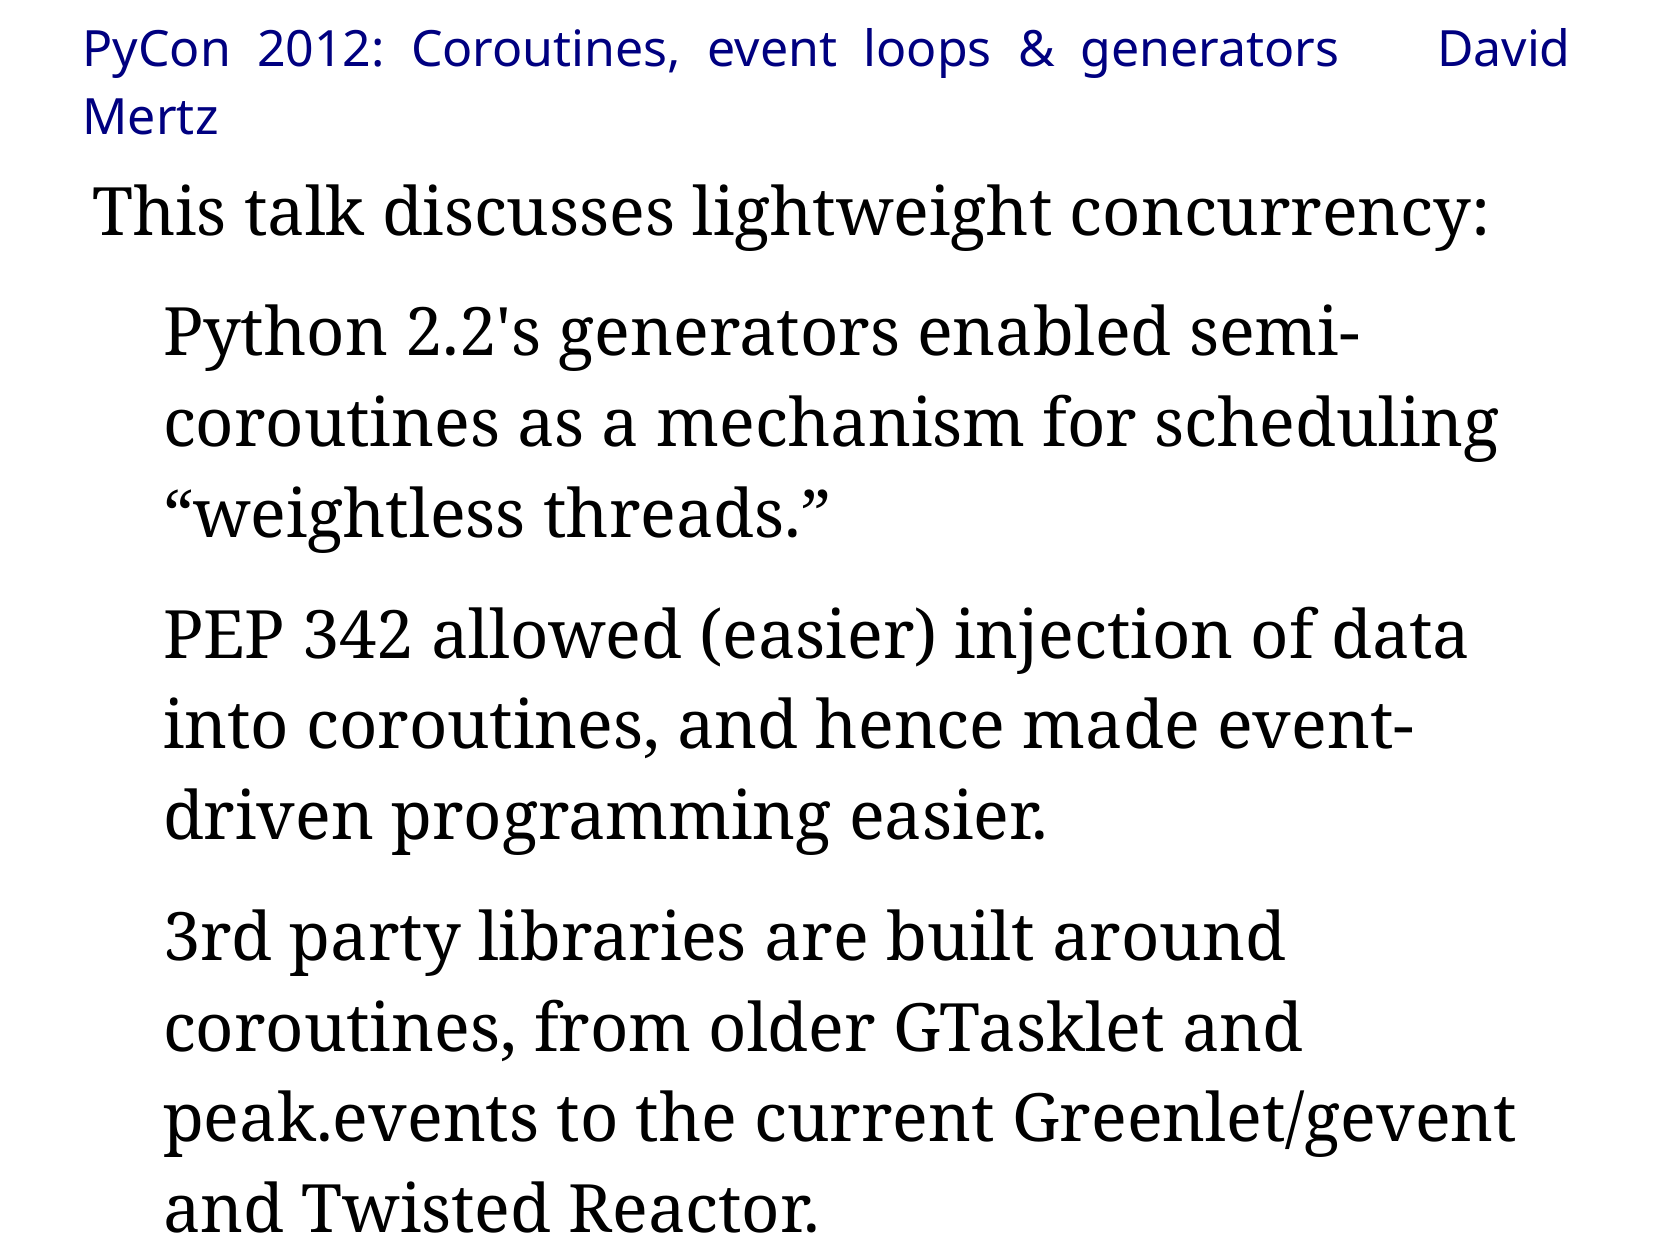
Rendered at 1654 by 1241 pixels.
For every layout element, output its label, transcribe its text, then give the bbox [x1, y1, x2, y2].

title PyCon 2012: Coroutines, event loops & generators David Mertz [82, 49, 1571, 113]
list This talk discusses lightweight concurrency: Python 2.2's generators enabled semi-coroutines as a mechanism for scheduling “weightless threads.” PEP 342 allowed (easier) injection of data into coroutines, and hence made event-driven programming easier. 3rd party libraries are built around coroutines, from older GTasklet and peak.events to the current Greenlet/gevent and Twisted Reactor. [92, 164, 1540, 1107]
